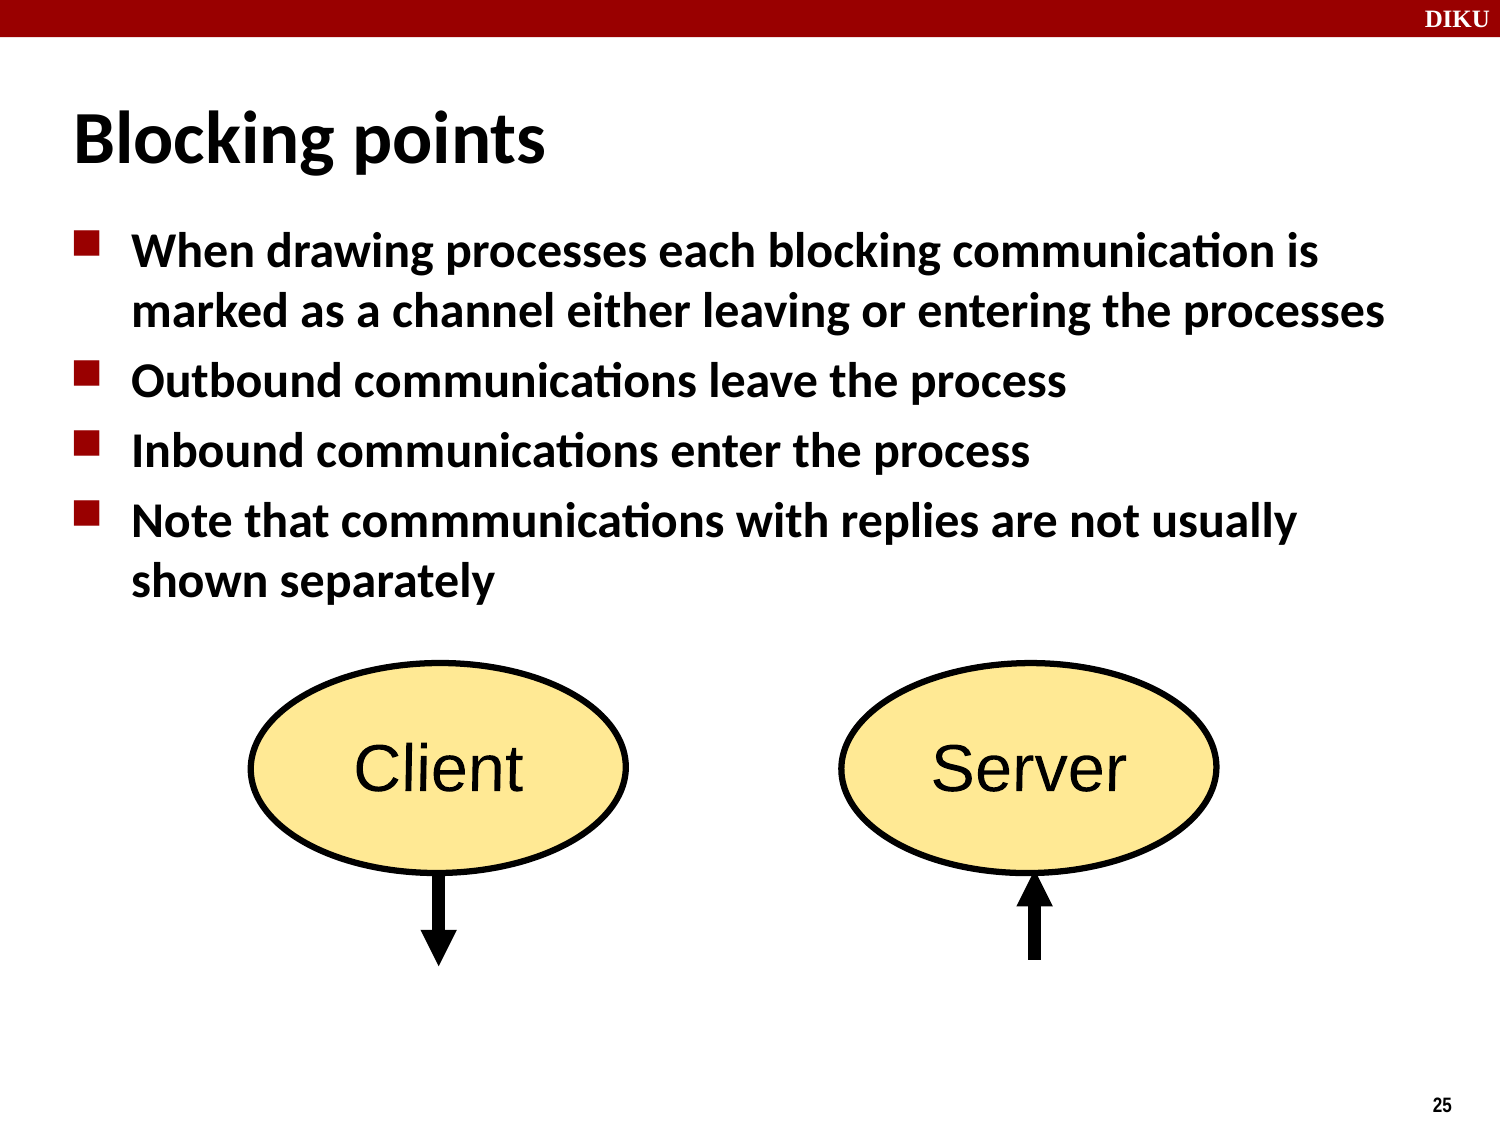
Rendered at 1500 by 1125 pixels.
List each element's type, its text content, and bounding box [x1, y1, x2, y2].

text_box Blocking points [58, 71, 1304, 197]
text_box When drawing processes each blocking communication is marked as a channel either leaving or entering the processes Outbound communications leave the process Inbound communications enter the process Note that commmunications with replies are not usually shown separately [59, 210, 1406, 633]
text_box Client [250, 663, 626, 874]
text_box Server [841, 663, 1217, 874]
